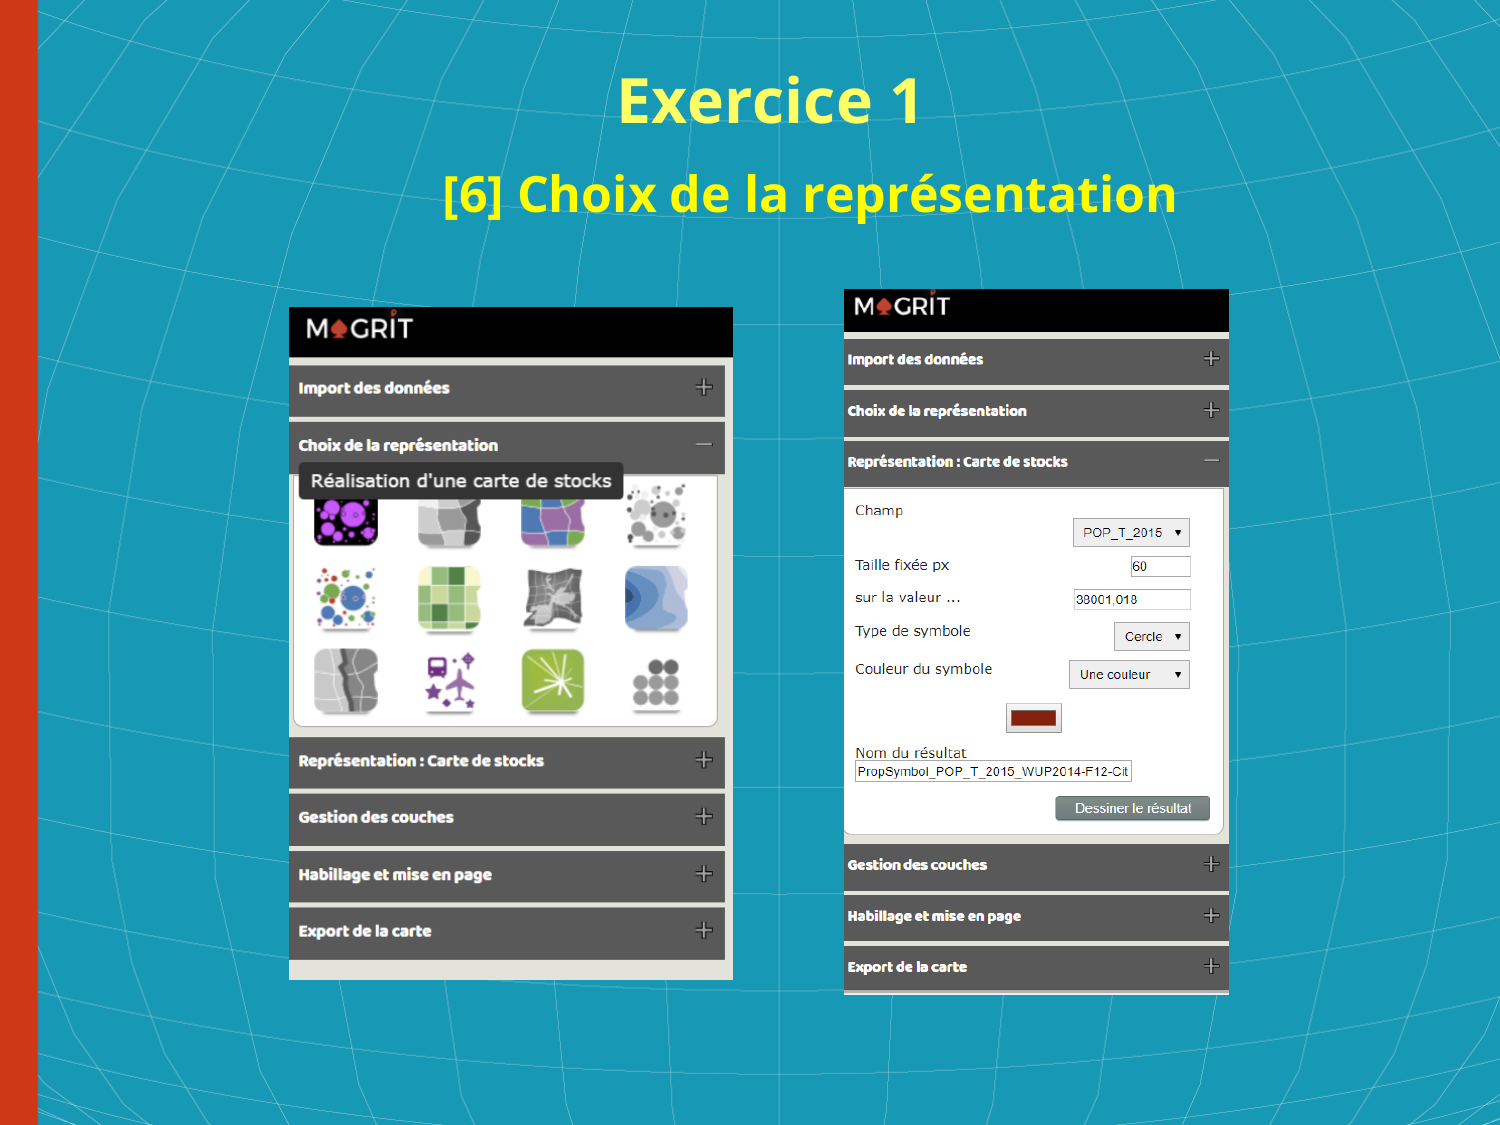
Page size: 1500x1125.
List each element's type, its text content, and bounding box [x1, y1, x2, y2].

list [6] Choix de la représentation [59, 159, 1477, 812]
title Exercice 1 [65, 20, 1477, 159]
picture [0, 0, 1500, 1125]
